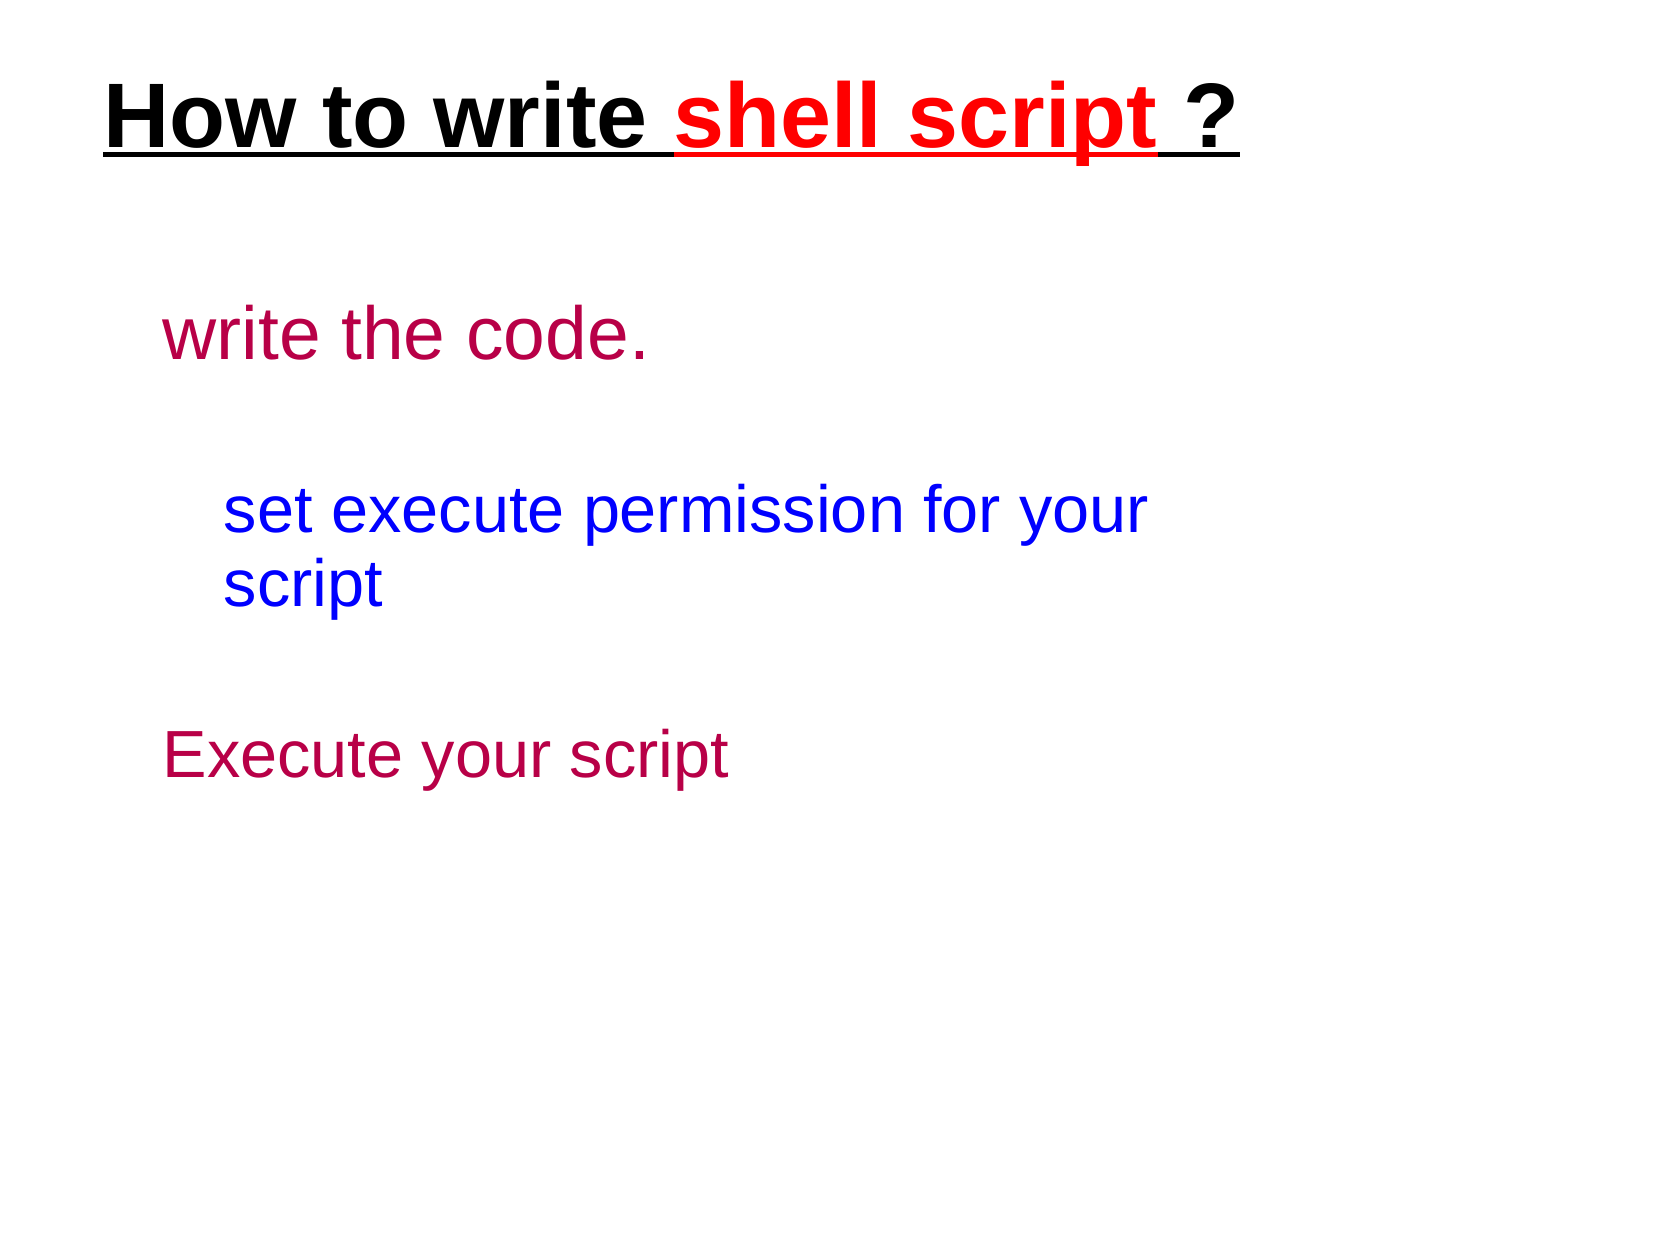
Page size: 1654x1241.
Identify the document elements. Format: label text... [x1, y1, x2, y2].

text_box Execute your script [147, 709, 857, 800]
text_box set execute permission for your script [209, 464, 1211, 629]
text_box write the code. [147, 283, 945, 383]
text_box How to write shell script ? [88, 56, 1565, 223]
